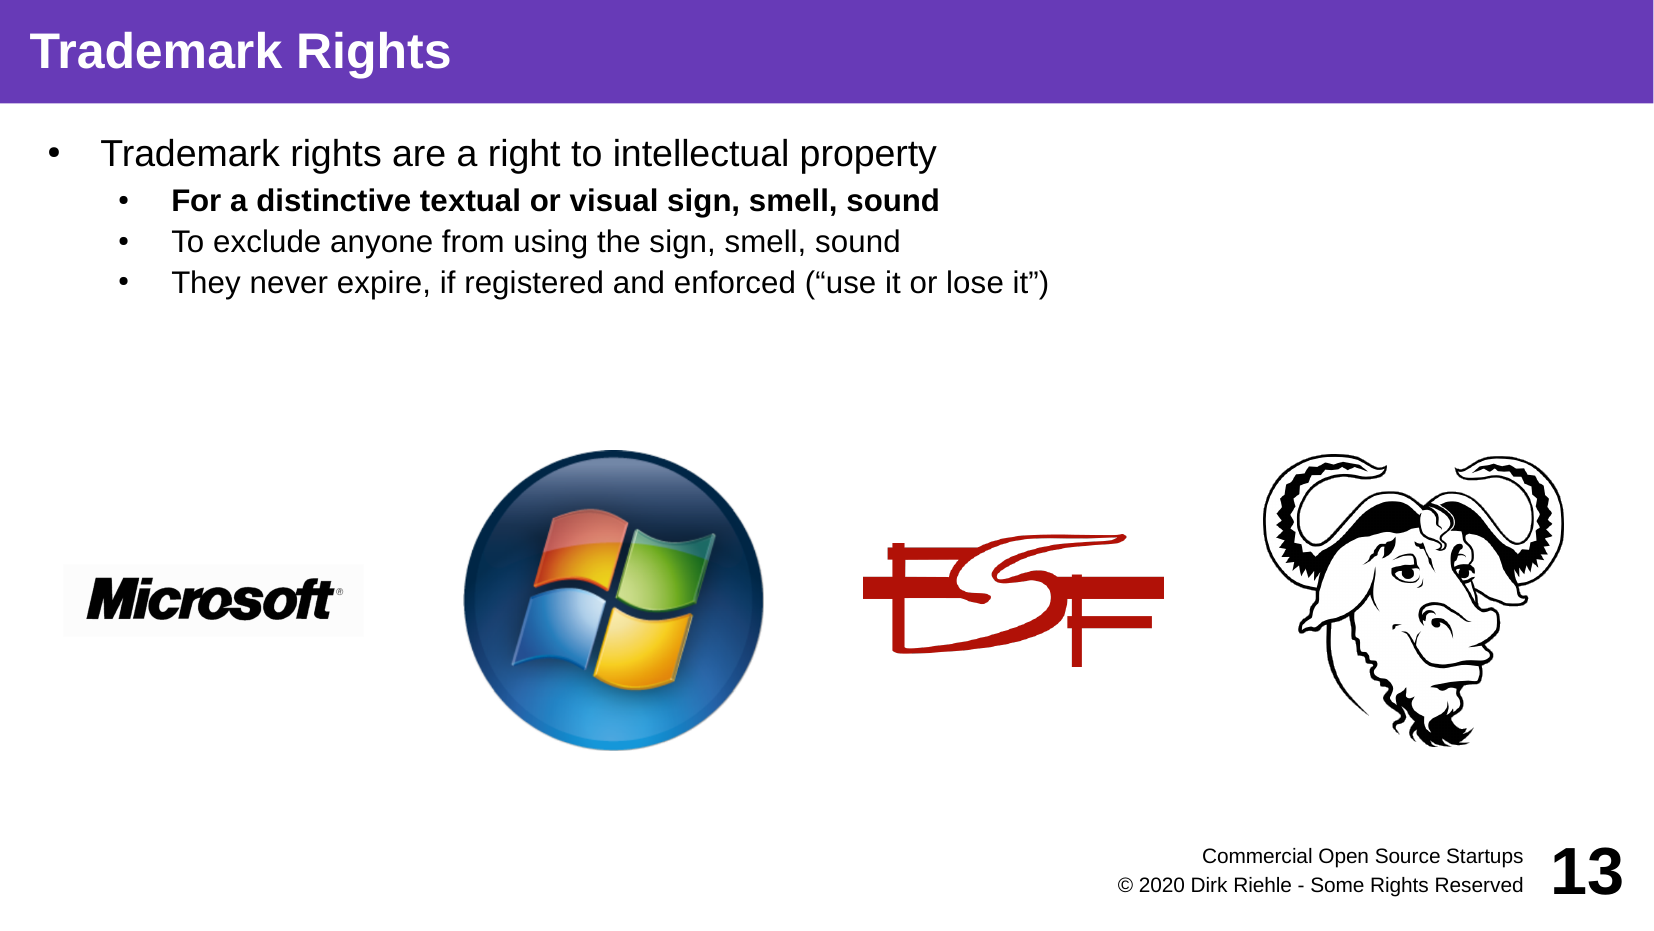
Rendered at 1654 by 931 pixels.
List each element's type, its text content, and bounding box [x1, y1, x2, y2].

picture [63, 564, 364, 637]
list Trademark rights are a right to intellectual property For a distinctive textual or visual sign, smell, sound To exclude anyone from using the sign, smell, sound They never expire, if registered and enforced (“use it or lose it”) [29, 132, 1625, 813]
title Trademark Rights [0, 0, 1654, 104]
picture [863, 534, 1164, 667]
picture [463, 450, 764, 751]
picture [1263, 454, 1564, 747]
